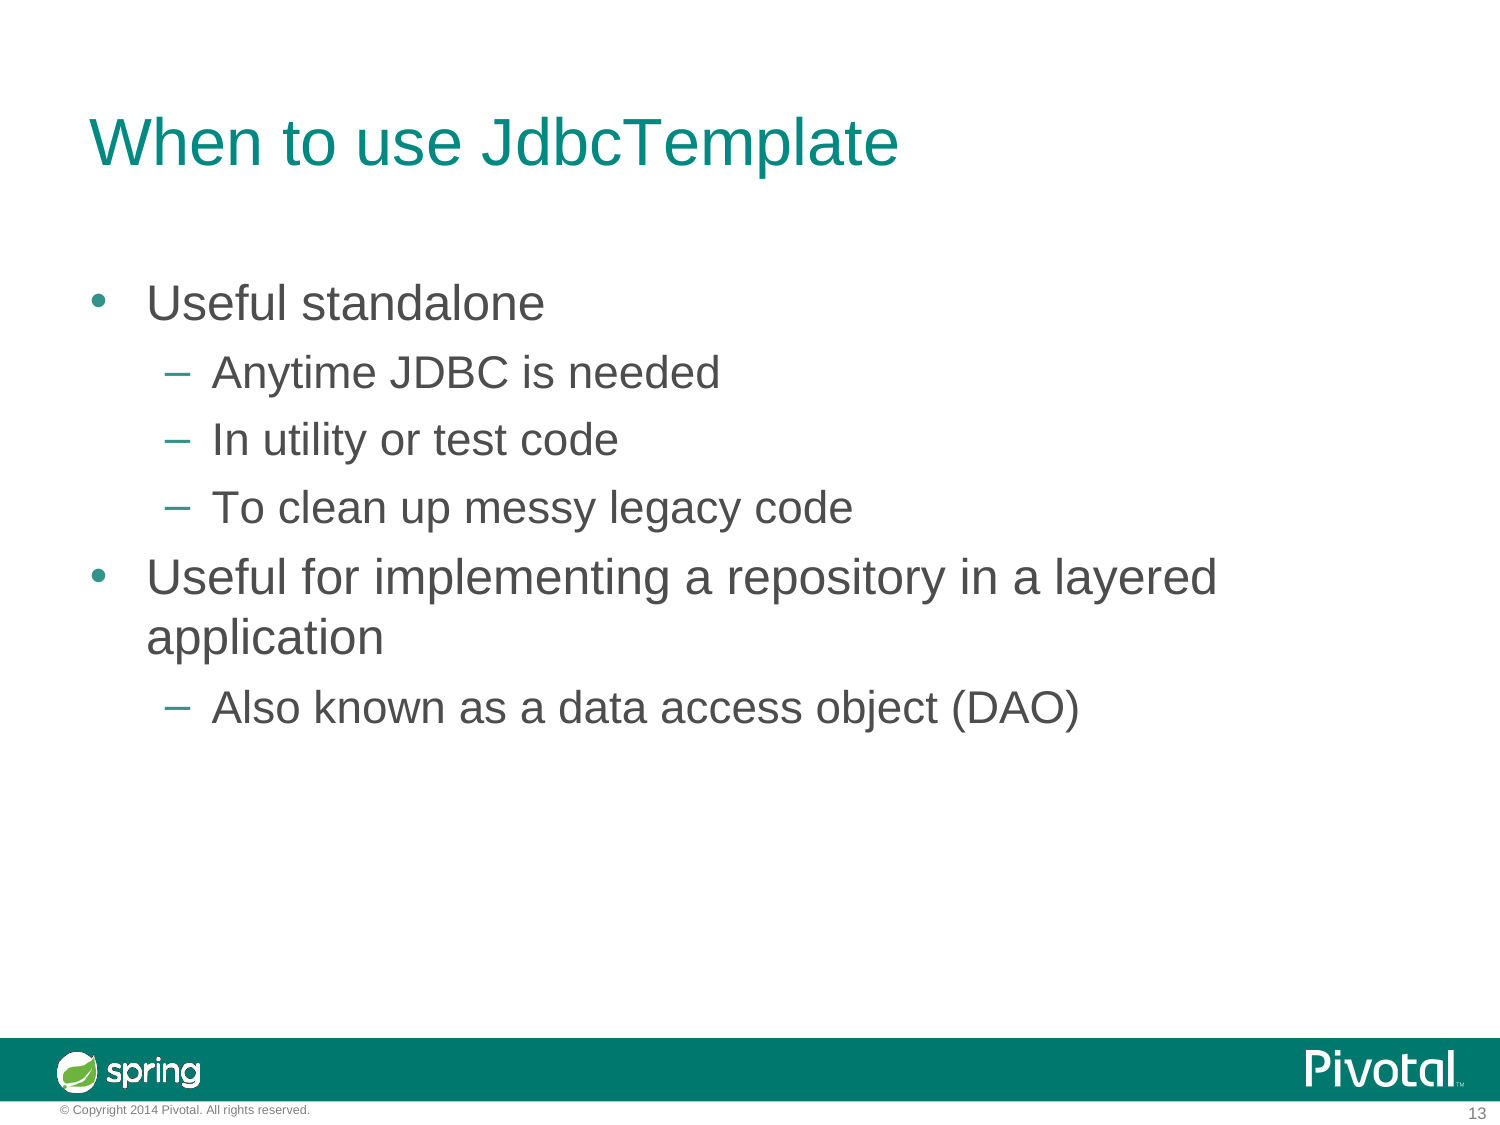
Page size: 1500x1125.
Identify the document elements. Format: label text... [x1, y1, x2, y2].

list Useful standalone Anytime JDBC is needed In utility or test code To clean up messy legacy code Useful for implementing a repository in a layered application Also known as a data access object (DAO) [75, 262, 1426, 1005]
picture [32, 1041, 210, 1103]
title When to use JdbcTemplate [75, 45, 1426, 233]
picture [1306, 1050, 1464, 1087]
